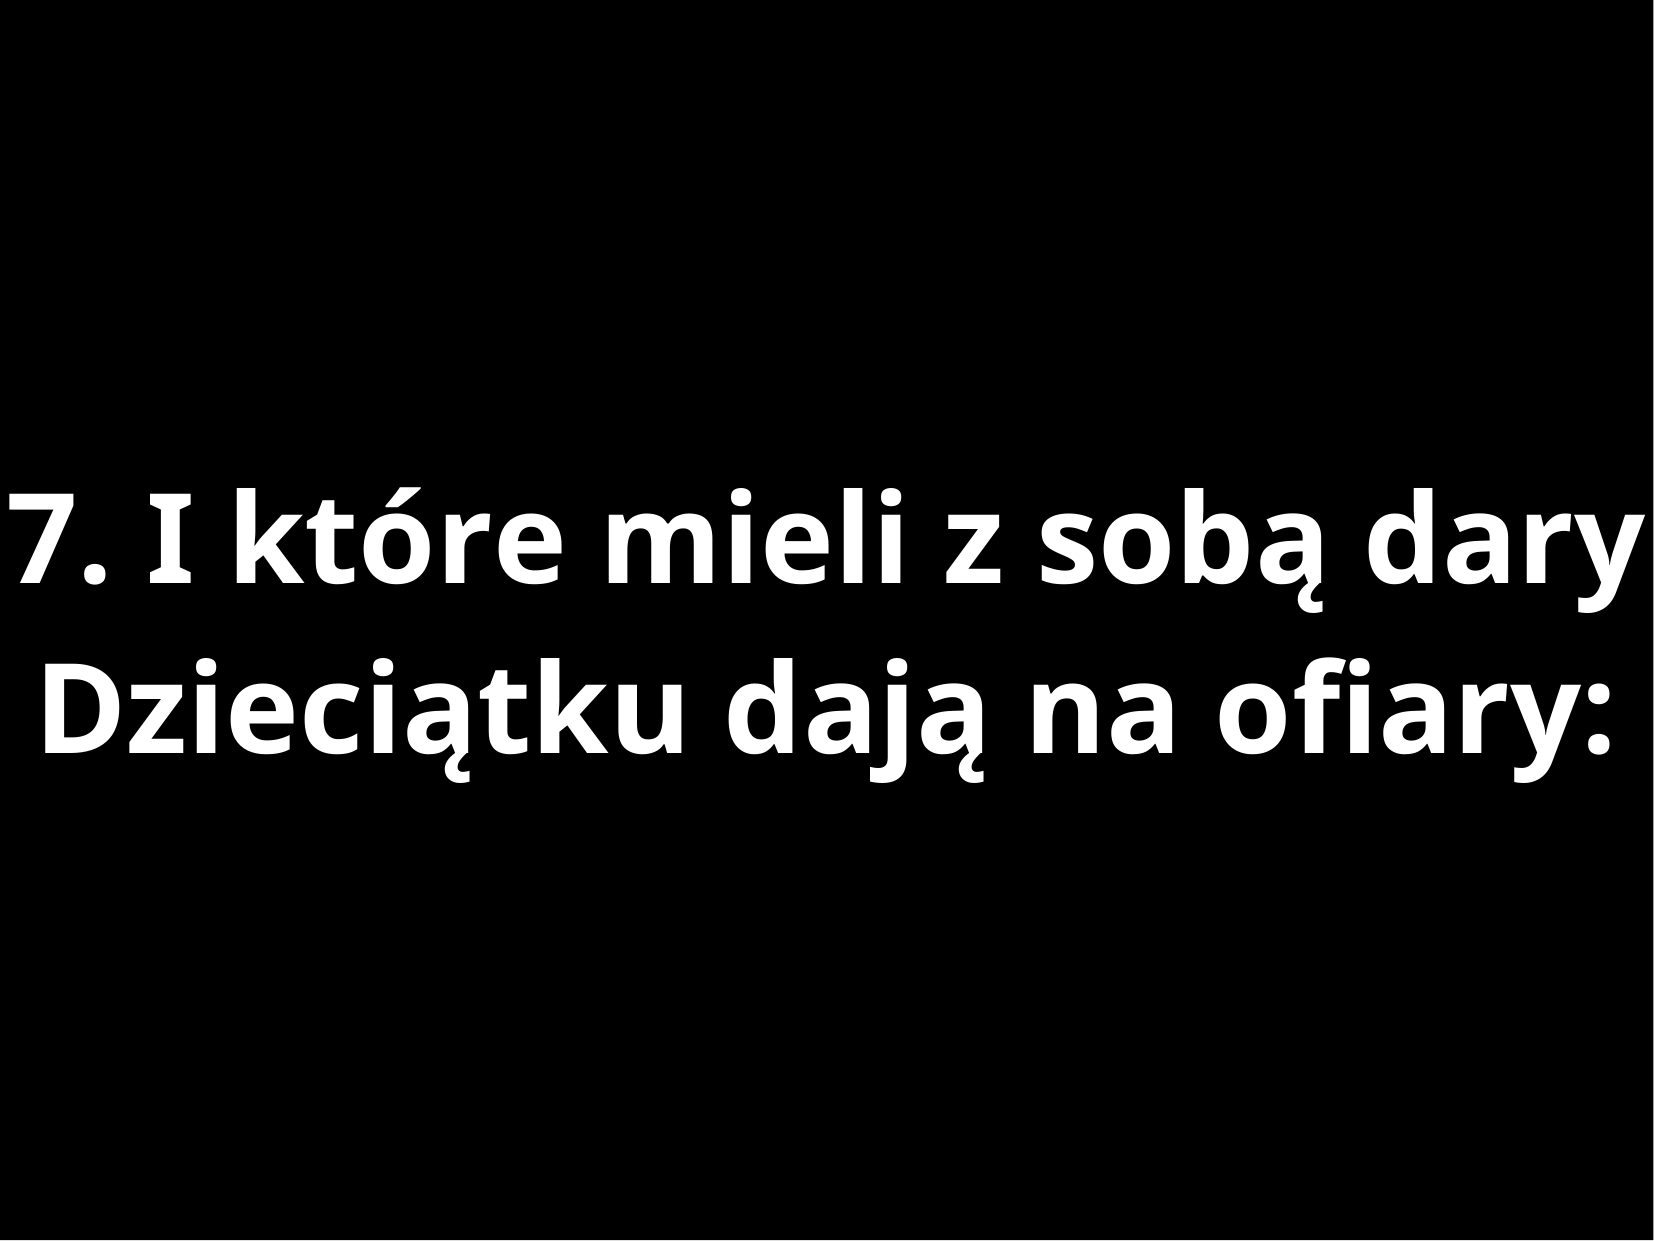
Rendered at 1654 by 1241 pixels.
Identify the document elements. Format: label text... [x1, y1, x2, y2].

title 7. I które mieli z sobą dary Dzieciątku dają na ofiary: [0, 0, 1654, 1241]
